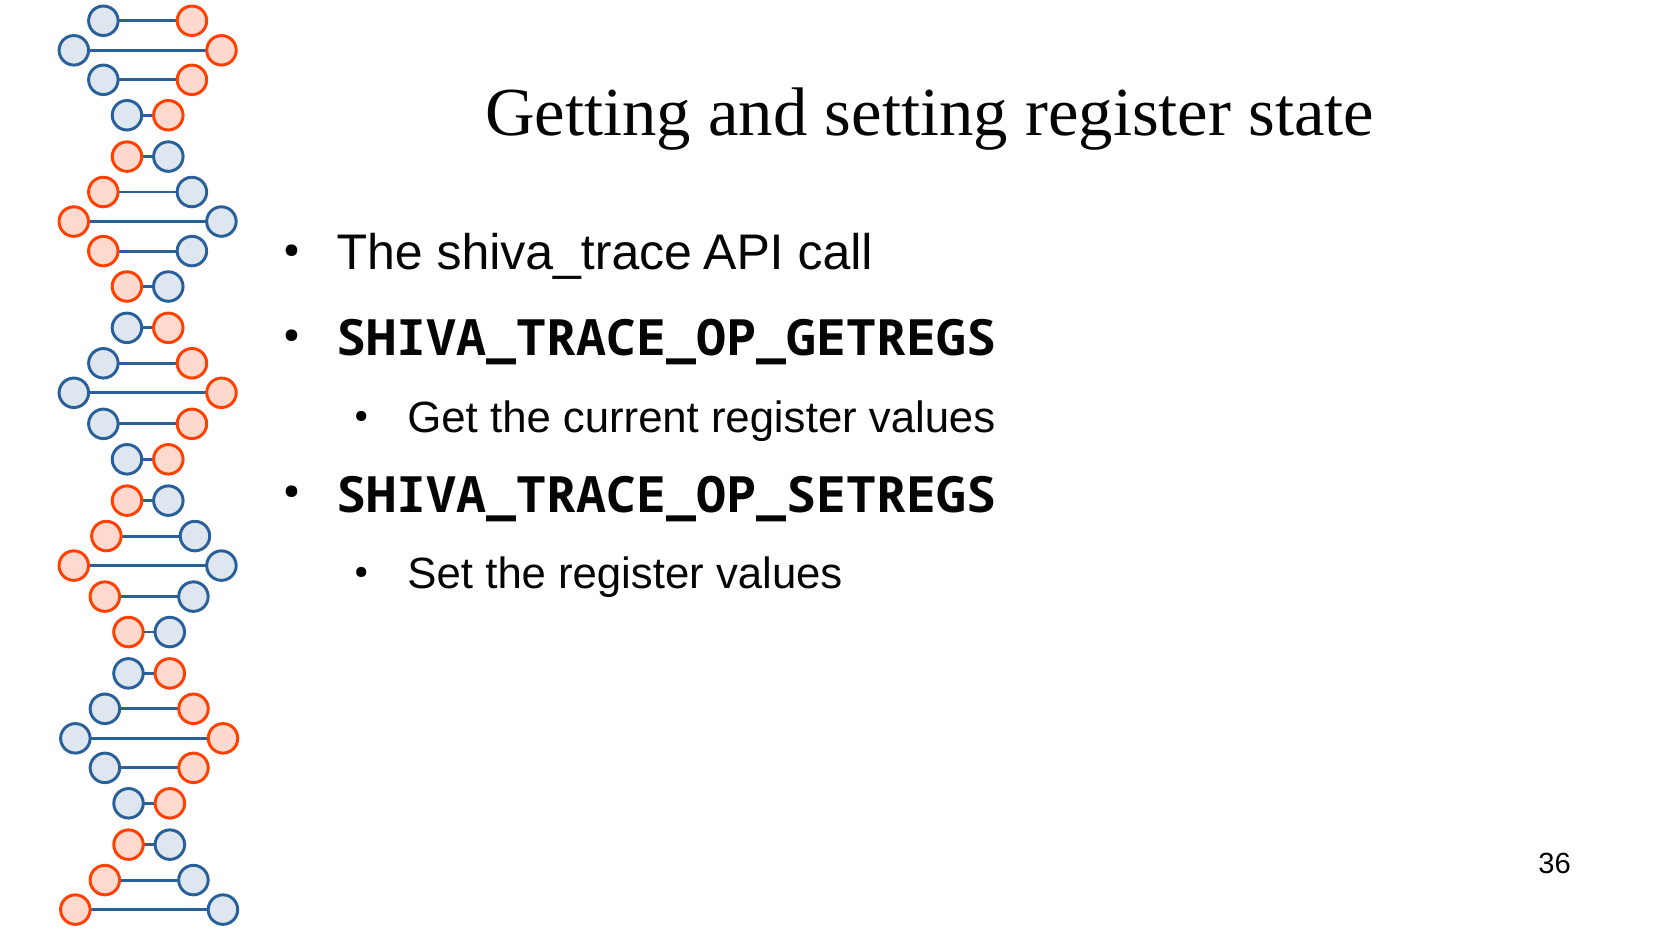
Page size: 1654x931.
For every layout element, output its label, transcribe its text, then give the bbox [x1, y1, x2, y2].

list The shiva_trace API call SHIVA_TRACE_OP_GETREGS Get the current register values SHIVA_TRACE_OP_SETREGS Set the register values [265, 224, 1595, 764]
title Getting and setting register state [265, 35, 1595, 189]
